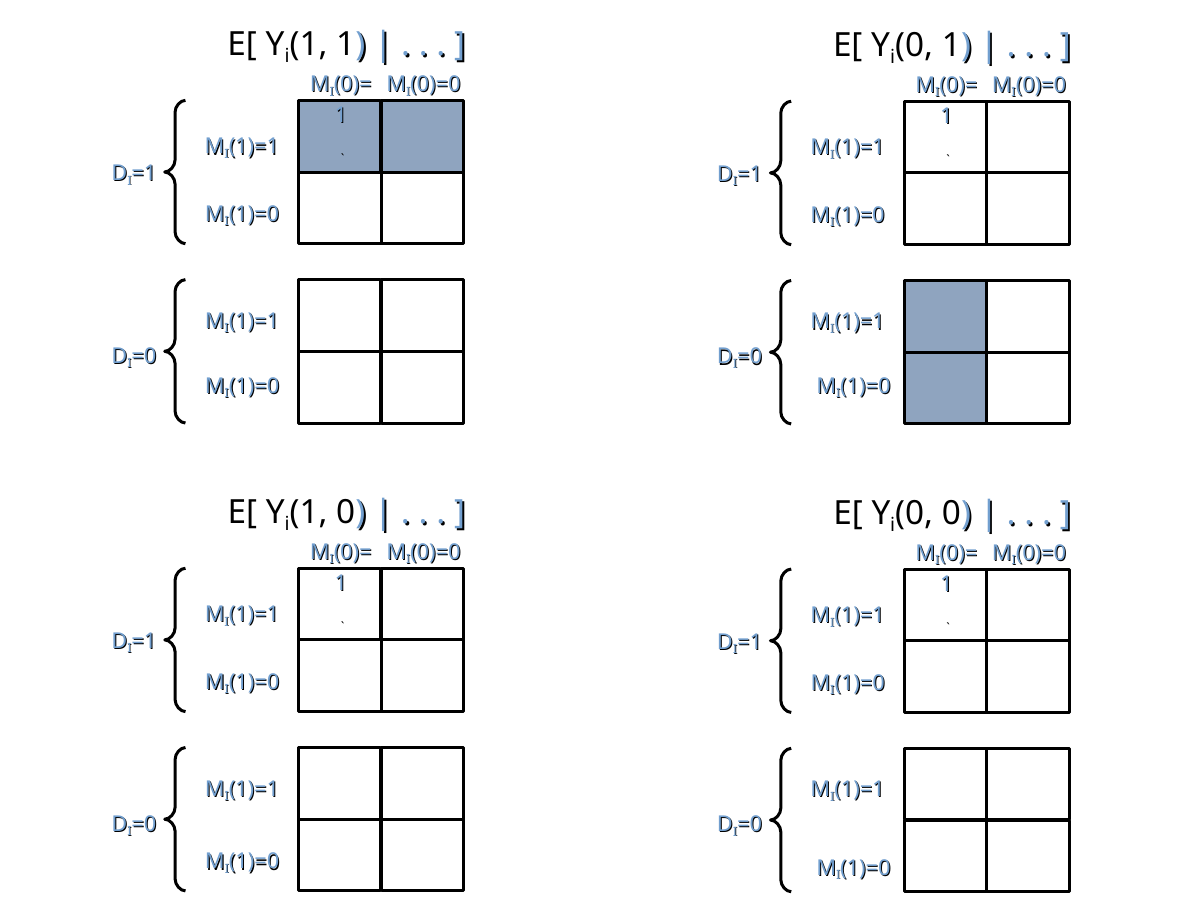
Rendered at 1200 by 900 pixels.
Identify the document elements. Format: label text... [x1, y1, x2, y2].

text_box E[ Yi(1, 0) | . . . ] [166, 480, 527, 539]
text_box Mi(1)=1 [186, 297, 298, 362]
text_box Mi(1)=1 [791, 124, 904, 191]
text_box Mi(1)=0 [185, 658, 299, 756]
text_box Mi(1)=1 [186, 765, 298, 838]
text_box Di=1 [92, 149, 173, 227]
text_box Mi(0)=0 [366, 71, 481, 158]
text_box Mi(1)=0 [796, 844, 911, 900]
text_box Mi(1)=1 [186, 123, 298, 190]
text_box Mi(0)=1 [897, 72, 972, 159]
text_box Mi(1)=0 [791, 191, 905, 289]
text_box Di=1 [698, 618, 779, 695]
text_box Mi(1)=0 [185, 362, 299, 460]
text_box Mi(1)=0 [185, 190, 299, 288]
text_box Mi(1)=1 [791, 766, 904, 863]
text_box E[ Yi(0, 1) | . . . ] [772, 13, 1132, 72]
text_box Mi(1)=0 [796, 362, 911, 460]
text_box Di=0 [92, 800, 173, 874]
text_box Mi(0)=1 [897, 539, 972, 627]
text_box Mi(0)=1 [292, 71, 366, 158]
text_box Di=0 [698, 801, 779, 875]
text_box Mi(0)=0 [972, 539, 1087, 627]
text_box Mi(0)=0 [366, 539, 481, 626]
text_box [298, 158, 464, 171]
text_box Mi(1)=0 [791, 659, 905, 756]
text_box Mi(1)=1 [791, 298, 904, 395]
text_box Mi(1)=1 [186, 591, 298, 658]
text_box Di=0 [92, 332, 173, 406]
text_box Mi(1)=0 [185, 838, 299, 900]
text_box Mi(0)=0 [972, 72, 1087, 159]
text_box [904, 280, 985, 424]
text_box E[ Yi(0, 0) | . . . ] [772, 481, 1132, 539]
text_box Mi(0)=1 [292, 539, 366, 626]
text_box Di=0 [698, 333, 779, 407]
text_box Di=1 [92, 617, 173, 695]
text_box Mi(1)=1 [791, 592, 904, 659]
text_box Di=1 [698, 150, 779, 228]
text_box E[ Yi(1, 1) | . . . ] [166, 13, 527, 71]
